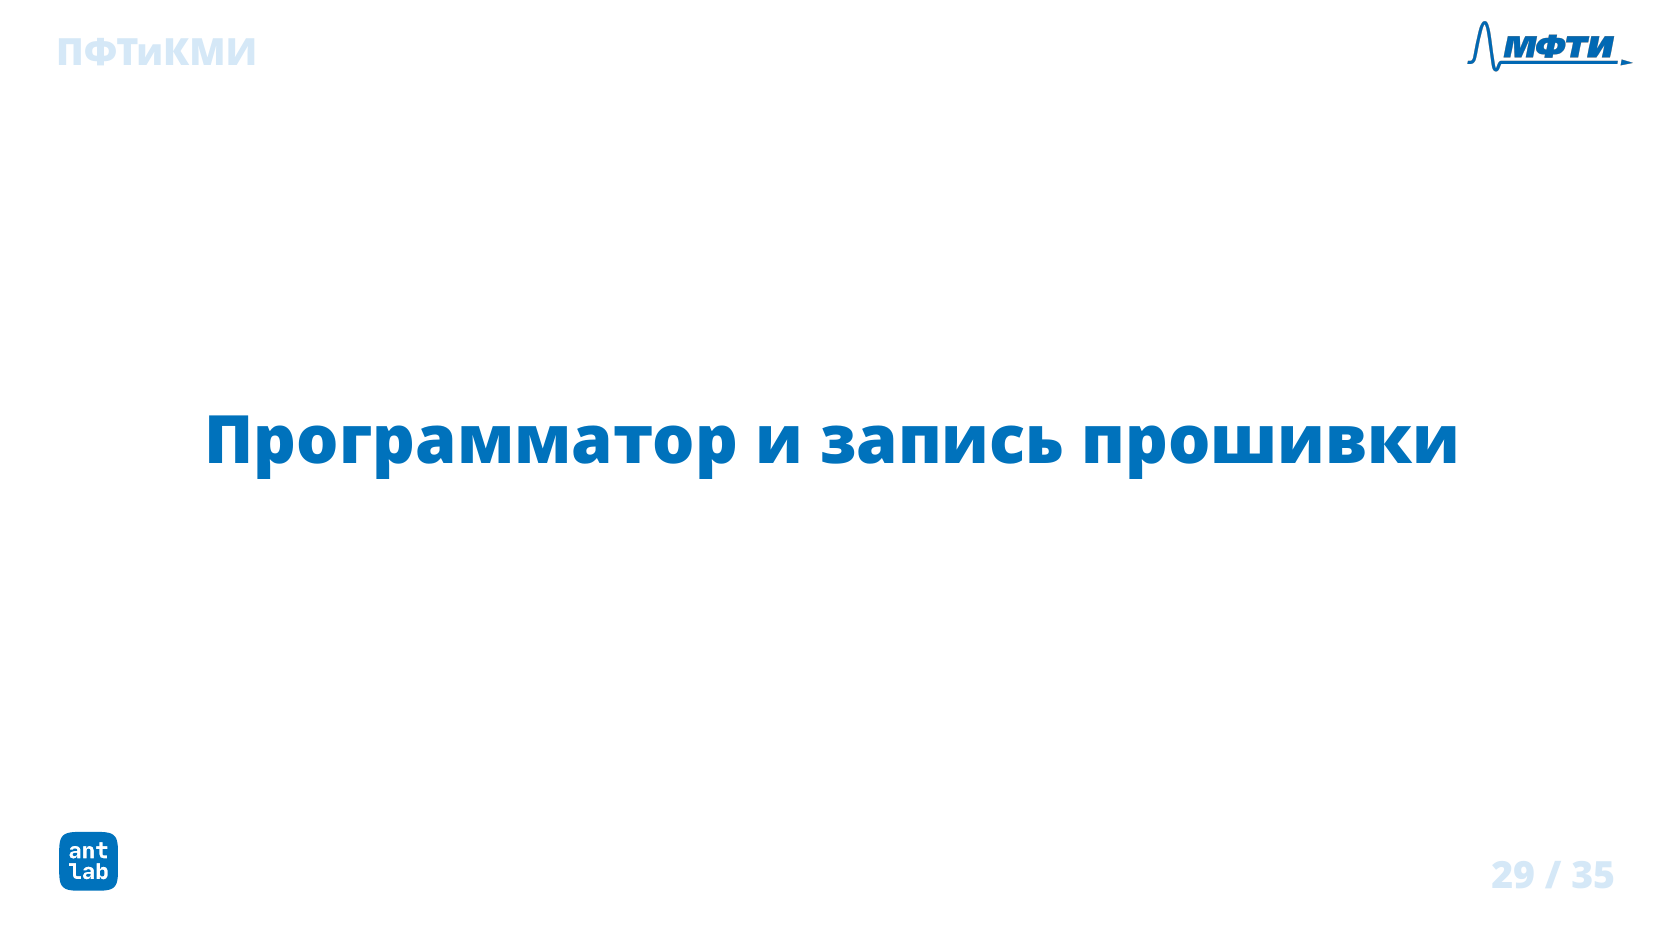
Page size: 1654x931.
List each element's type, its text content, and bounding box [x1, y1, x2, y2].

picture [1446, 0, 1654, 93]
title Программатор и запись прошивки [88, 342, 1577, 532]
